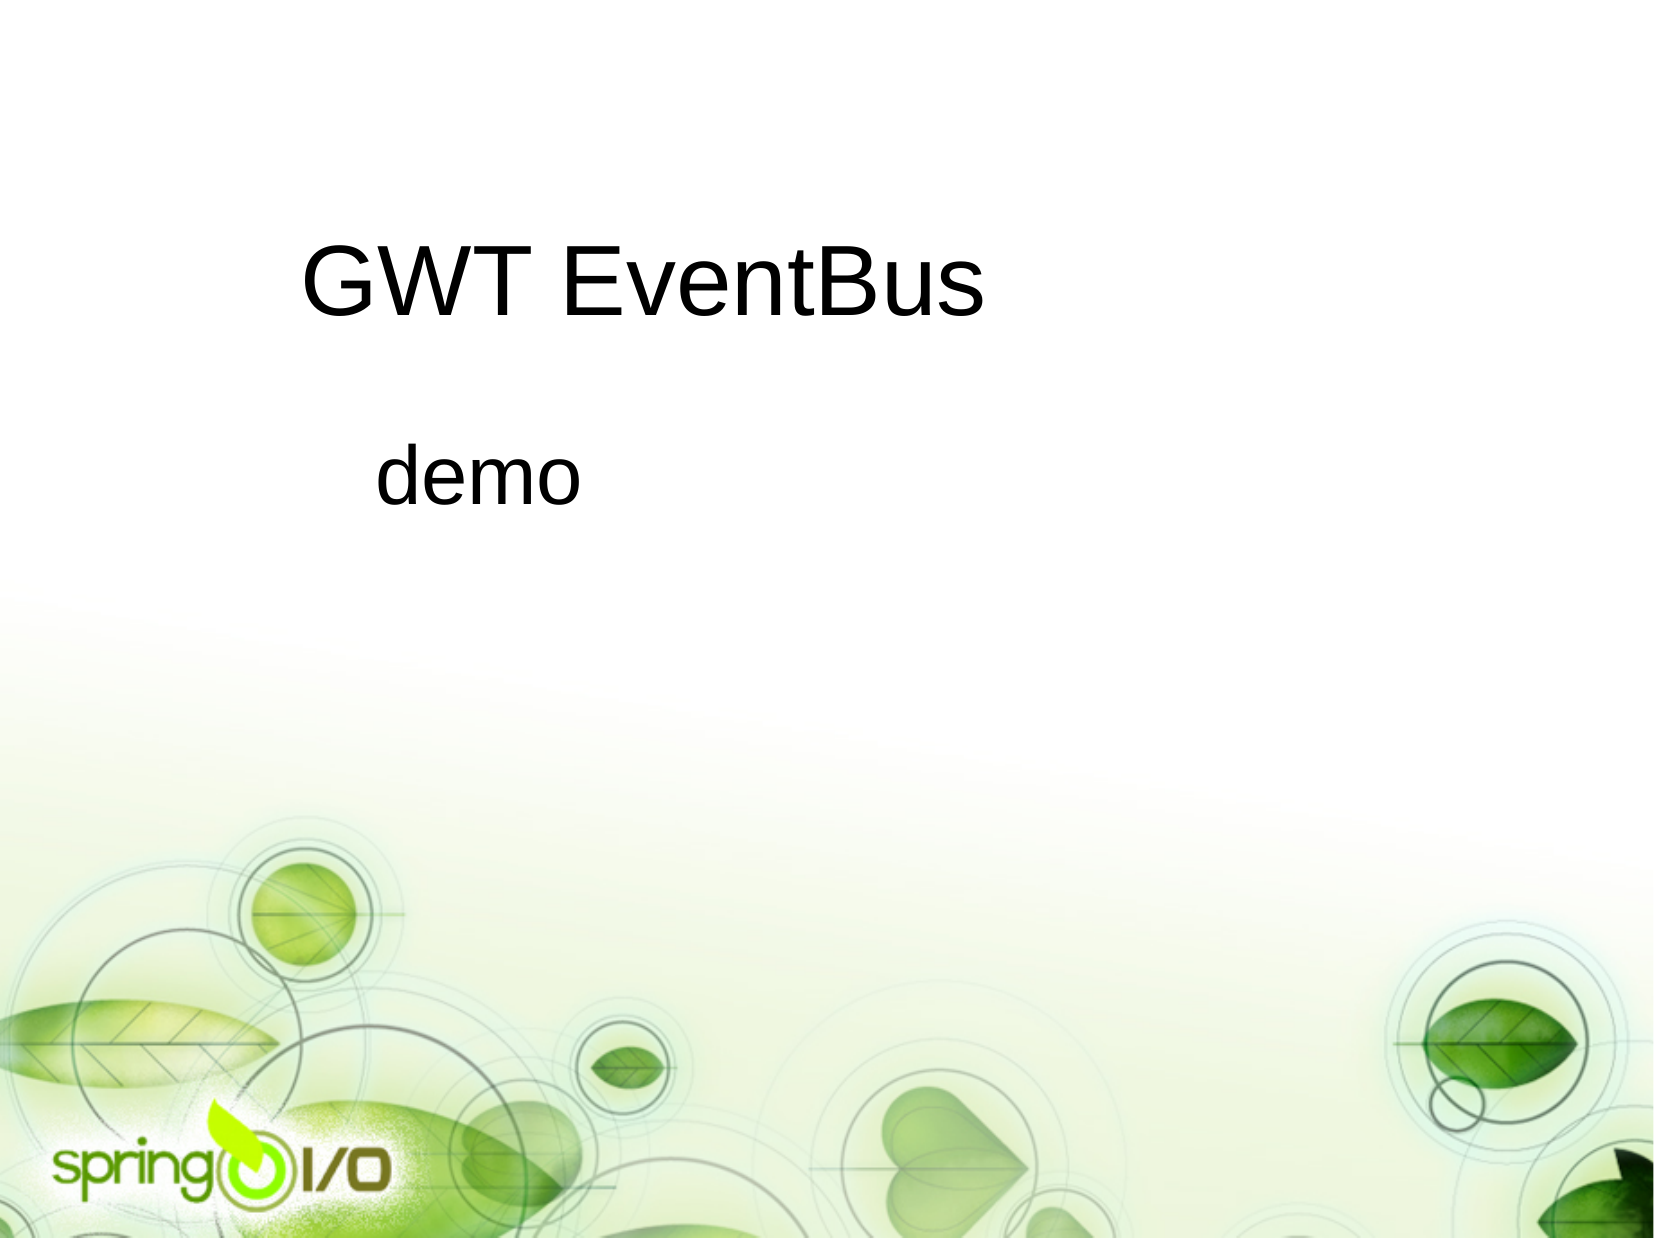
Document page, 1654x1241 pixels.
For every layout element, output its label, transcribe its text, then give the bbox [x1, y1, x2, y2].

text_box GWT EventBus demo [300, 225, 1571, 1109]
picture [0, 0, 1654, 1238]
